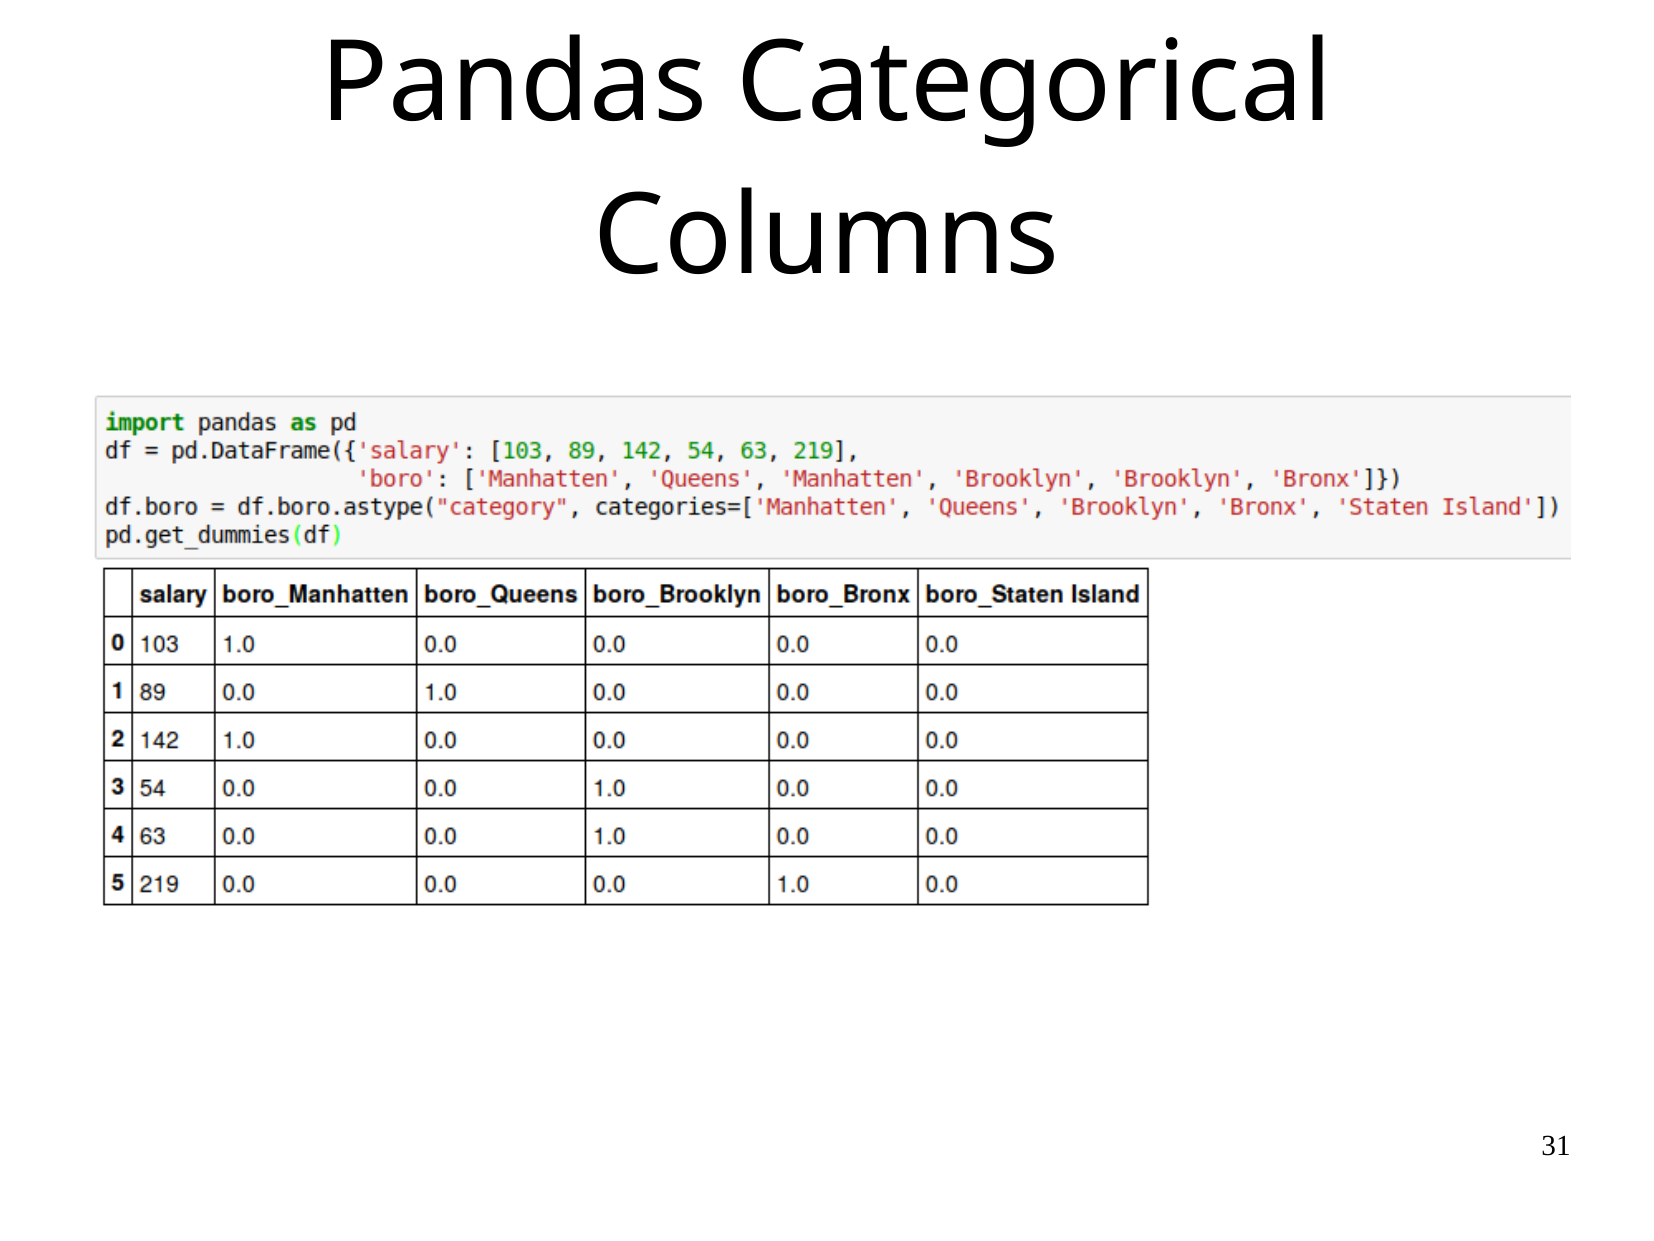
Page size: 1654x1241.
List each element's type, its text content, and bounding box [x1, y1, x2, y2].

title Pandas Categorical Columns [82, 49, 1571, 257]
picture [82, 386, 1571, 914]
